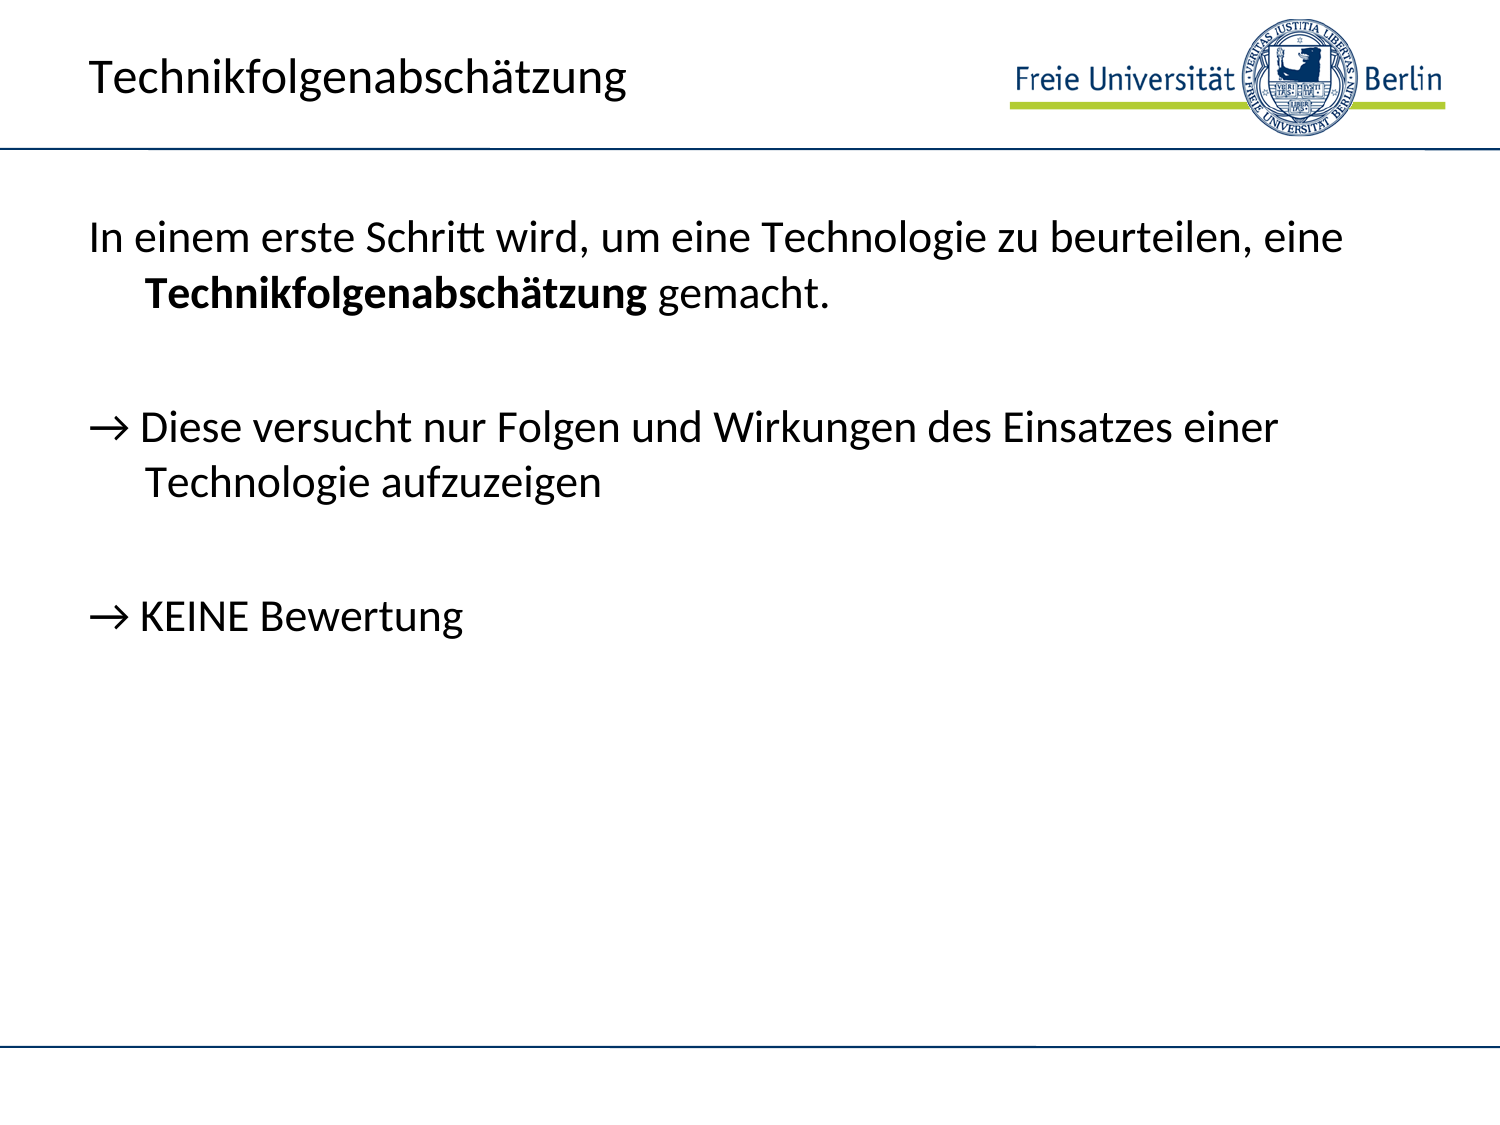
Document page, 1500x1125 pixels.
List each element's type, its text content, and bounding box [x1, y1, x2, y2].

list In einem erste Schritt wird, um eine Technologie zu beurteilen, eine Technikfolgenabschätzung gemacht. → Diese versucht nur Folgen und Wirkungen des Einsatzes einer Technologie aufzuzeigen → KEINE Bewertung [88, 206, 1417, 1033]
title Technikfolgenabschätzung [88, 12, 974, 135]
picture [1009, 19, 1446, 137]
